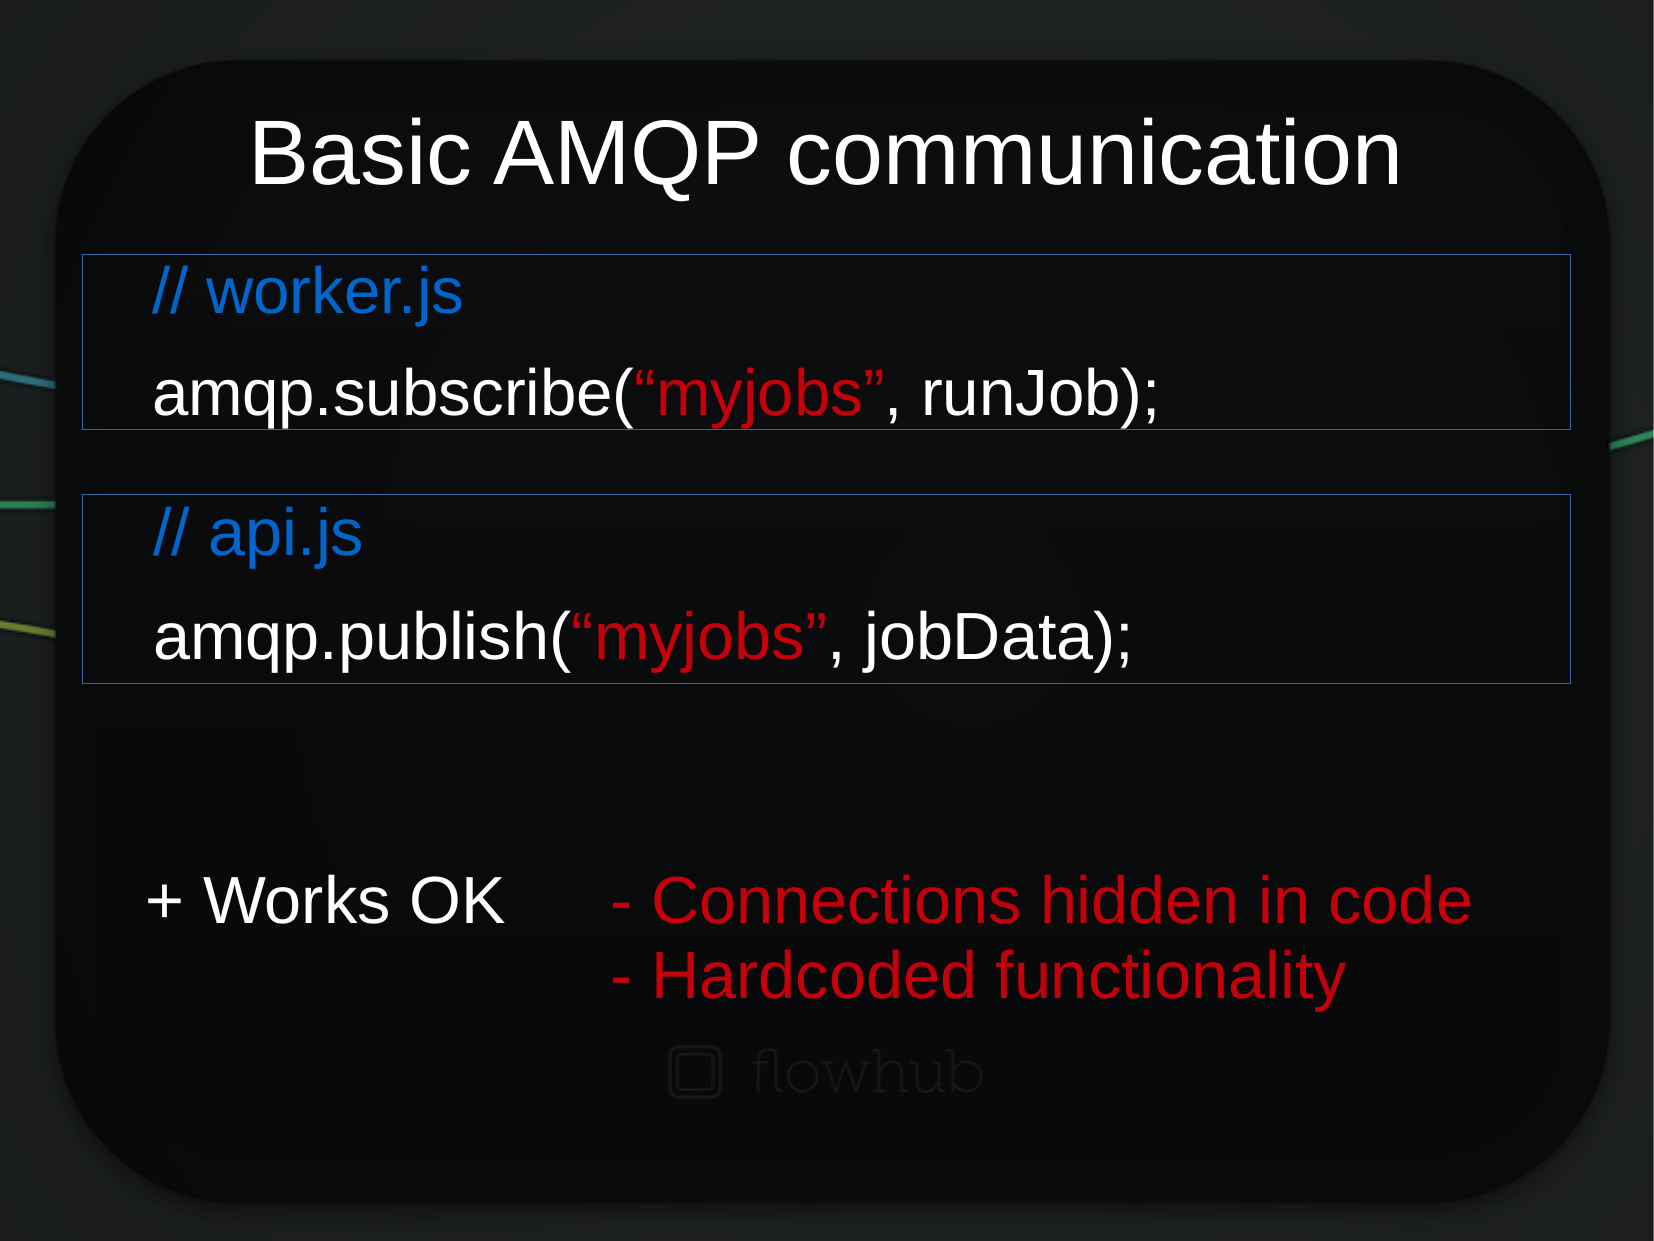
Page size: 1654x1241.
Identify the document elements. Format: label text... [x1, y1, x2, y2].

picture [0, 0, 1654, 1241]
list // api.js amqp.publish(“myjobs”, jobData); [82, 494, 1571, 684]
text_box + Works OK [75, 862, 540, 1151]
text_box - Connections hidden in code - Hardcoded functionality [540, 862, 1561, 1151]
title Basic AMQP communication [82, 49, 1571, 257]
list // worker.js amqp.subscribe(“myjobs”, runJob); [82, 257, 1571, 430]
